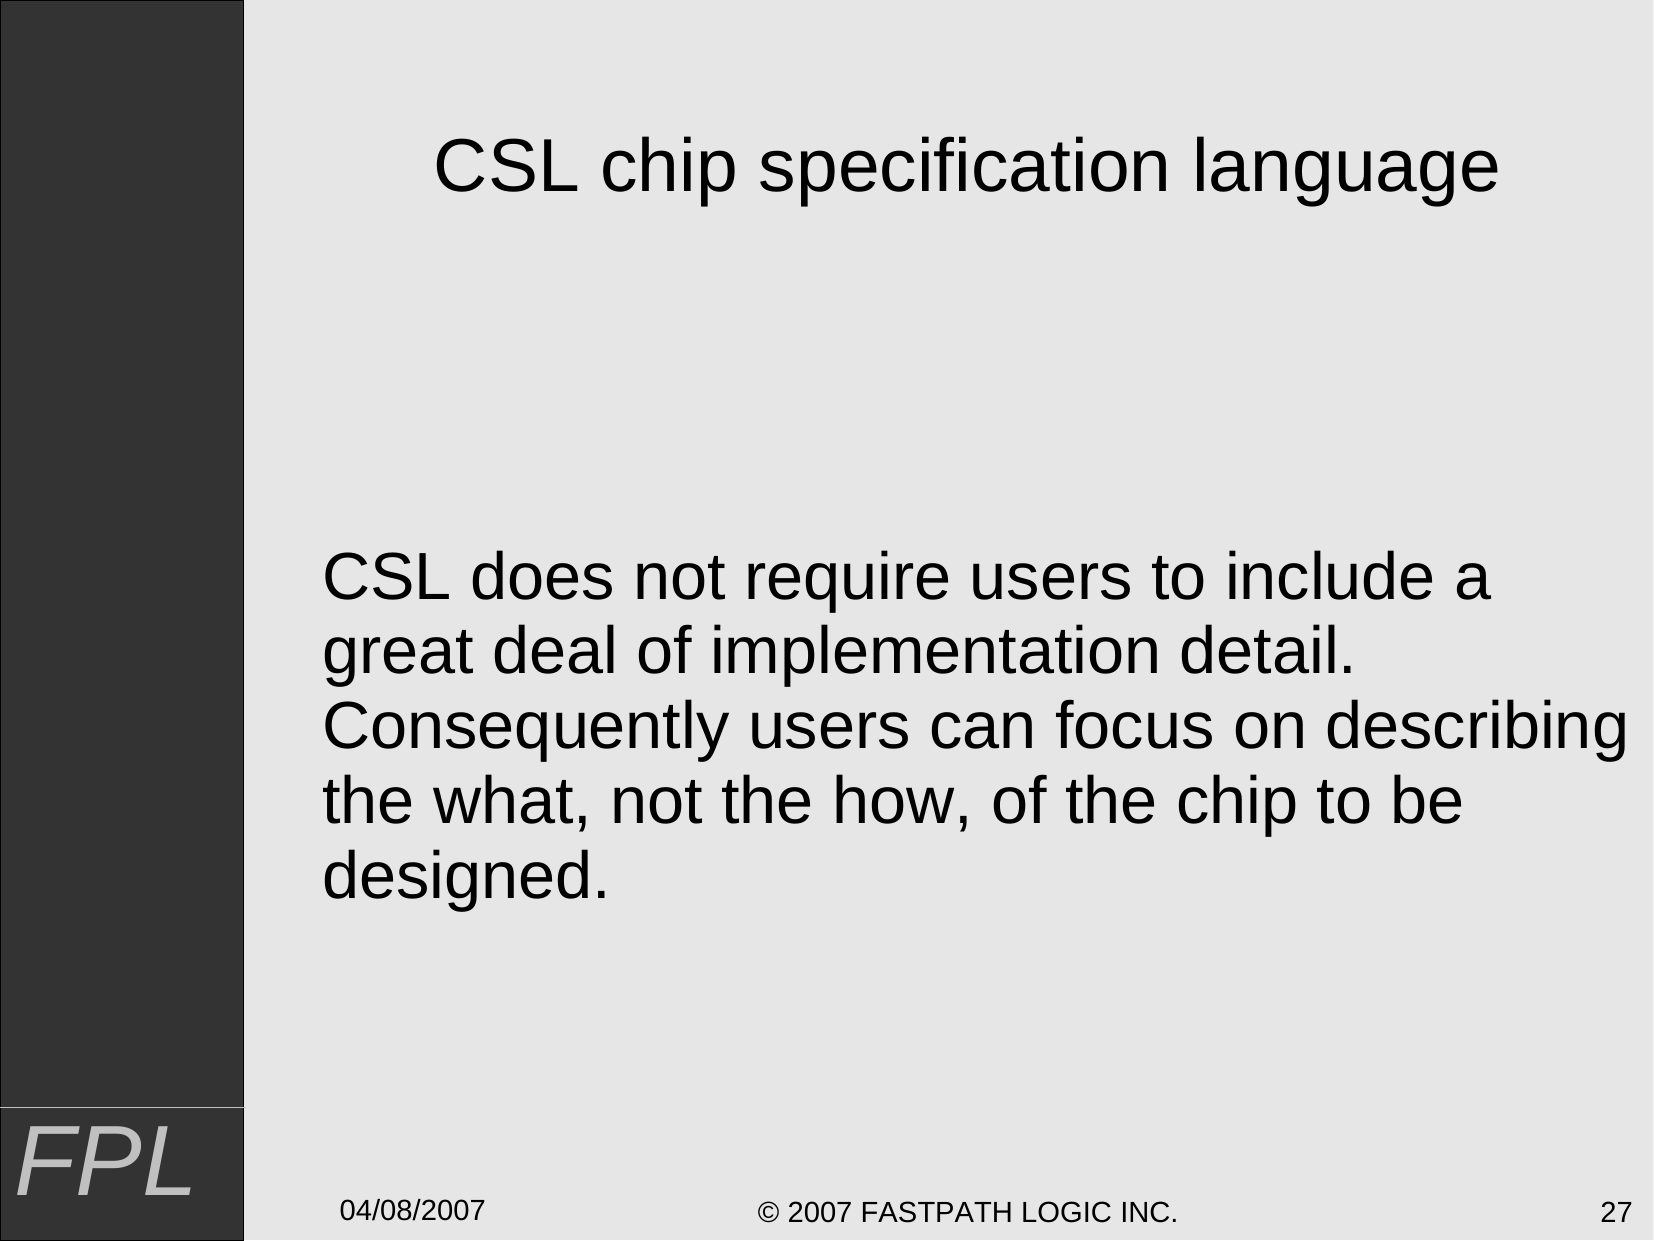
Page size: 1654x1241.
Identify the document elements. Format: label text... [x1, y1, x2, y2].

title CSL chip specification language [427, 57, 1530, 272]
subtitle CSL does not require users to include a great deal of implementation detail. Consequently users can focus on describing the what, not the how, of the chip to be designed. [322, 272, 1635, 1179]
